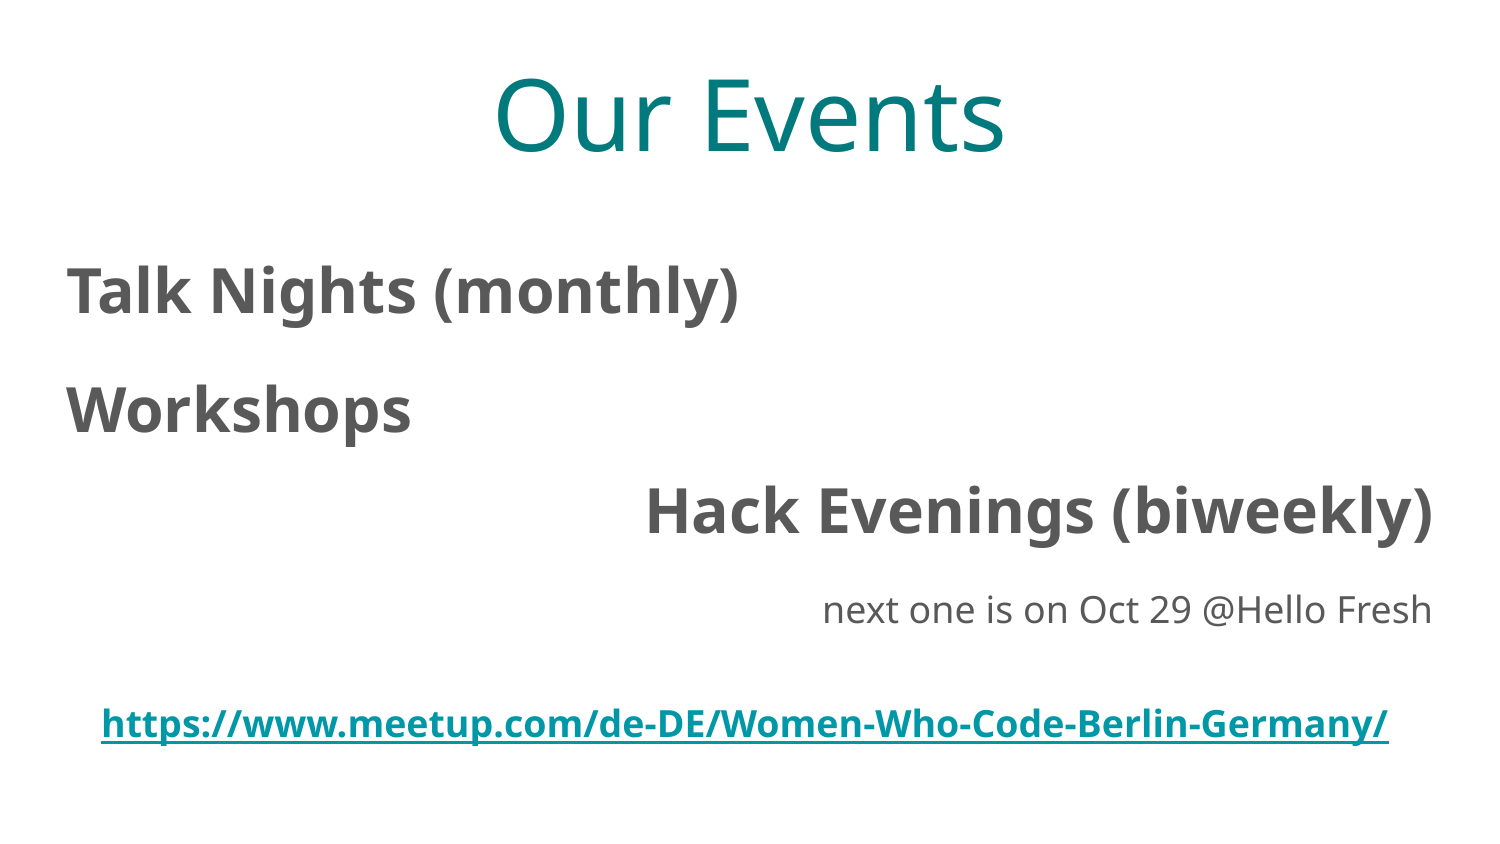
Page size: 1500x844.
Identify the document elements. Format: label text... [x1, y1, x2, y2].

list Talk Nights (monthly) Workshops [51, 224, 1449, 453]
title Our Events [51, 36, 1449, 207]
list Hack Evenings (biweekly) next one is on Oct 29 @Hello Fresh [51, 453, 1449, 655]
list https://www.meetup.com/de-DE/Women-Who-Code-Berlin-Germany/ [43, 677, 1457, 772]
